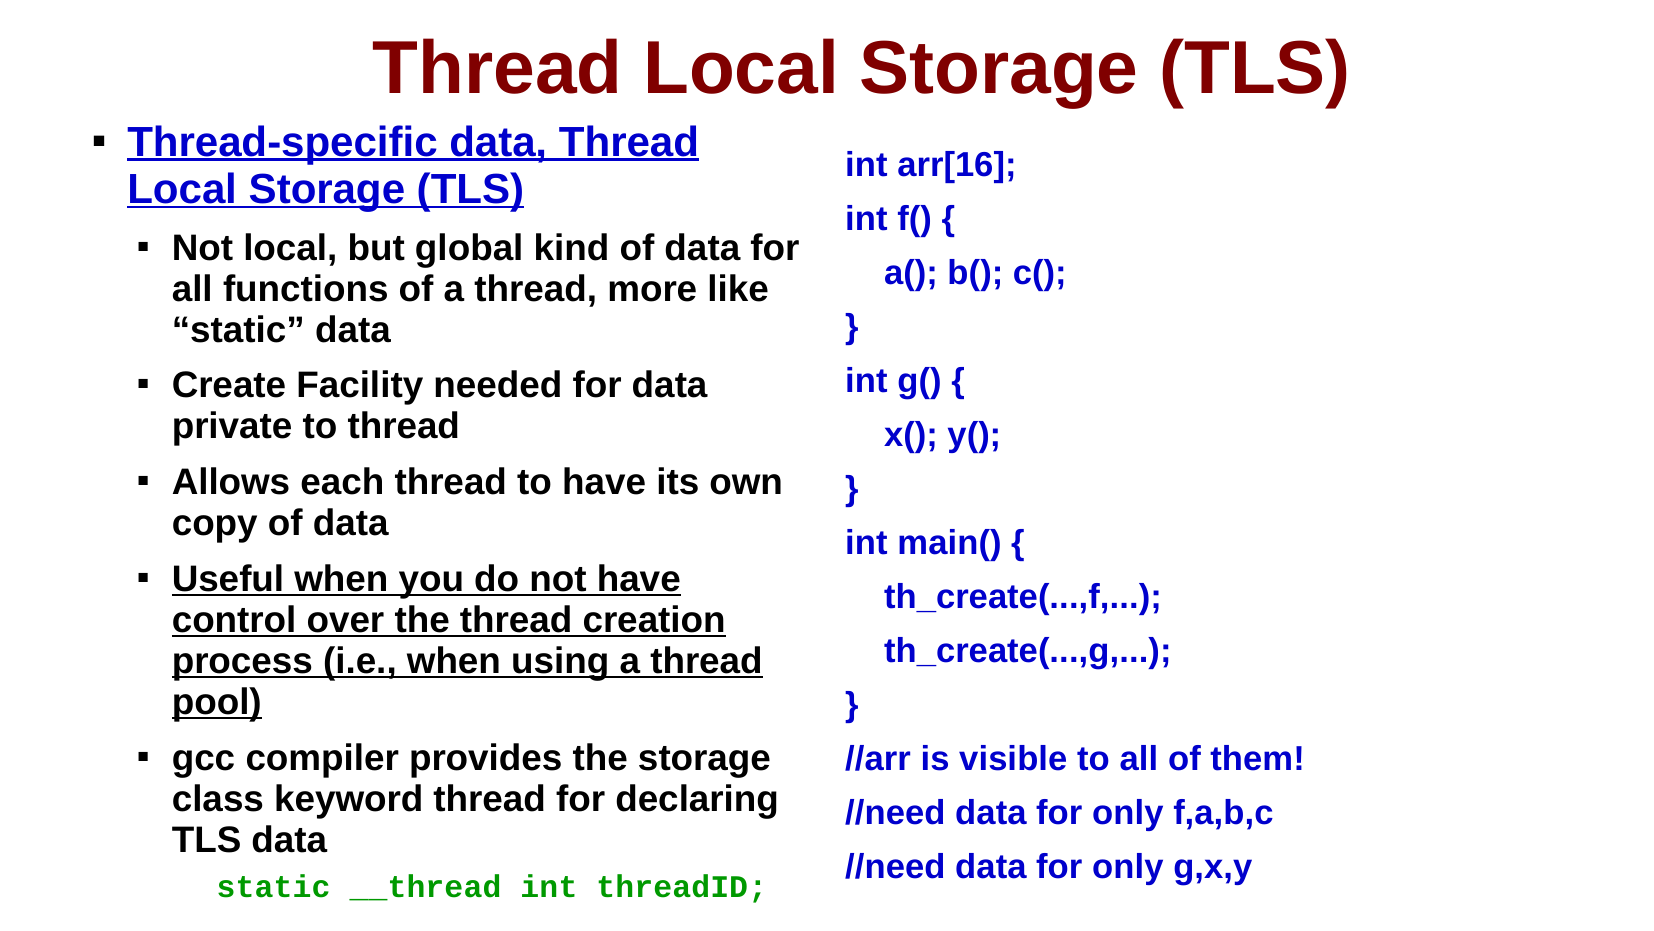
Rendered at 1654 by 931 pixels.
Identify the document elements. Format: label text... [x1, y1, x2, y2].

list int arr[16]; int f() { a(); b(); c(); } int g() { x(); y(); } int main() { th_create(...,f,...); th_create(...,g,...); } //arr is visible to all of them! //need data for only f,a,b,c //need data for only g,x,y [845, 145, 1595, 886]
title Thread Local Storage (TLS) [82, 0, 1571, 146]
list Thread-specific data, Thread Local Storage (TLS) Not local, but global kind of data for all functions of a thread, more like “static” data Create Facility needed for data private to thread Allows each thread to have its own copy of data Useful when you do not have control over the thread creation process (i.e., when using a thread pool) gcc compiler provides the storage class keyword thread for declaring TLS data static __thread int threadID; [82, 118, 804, 922]
